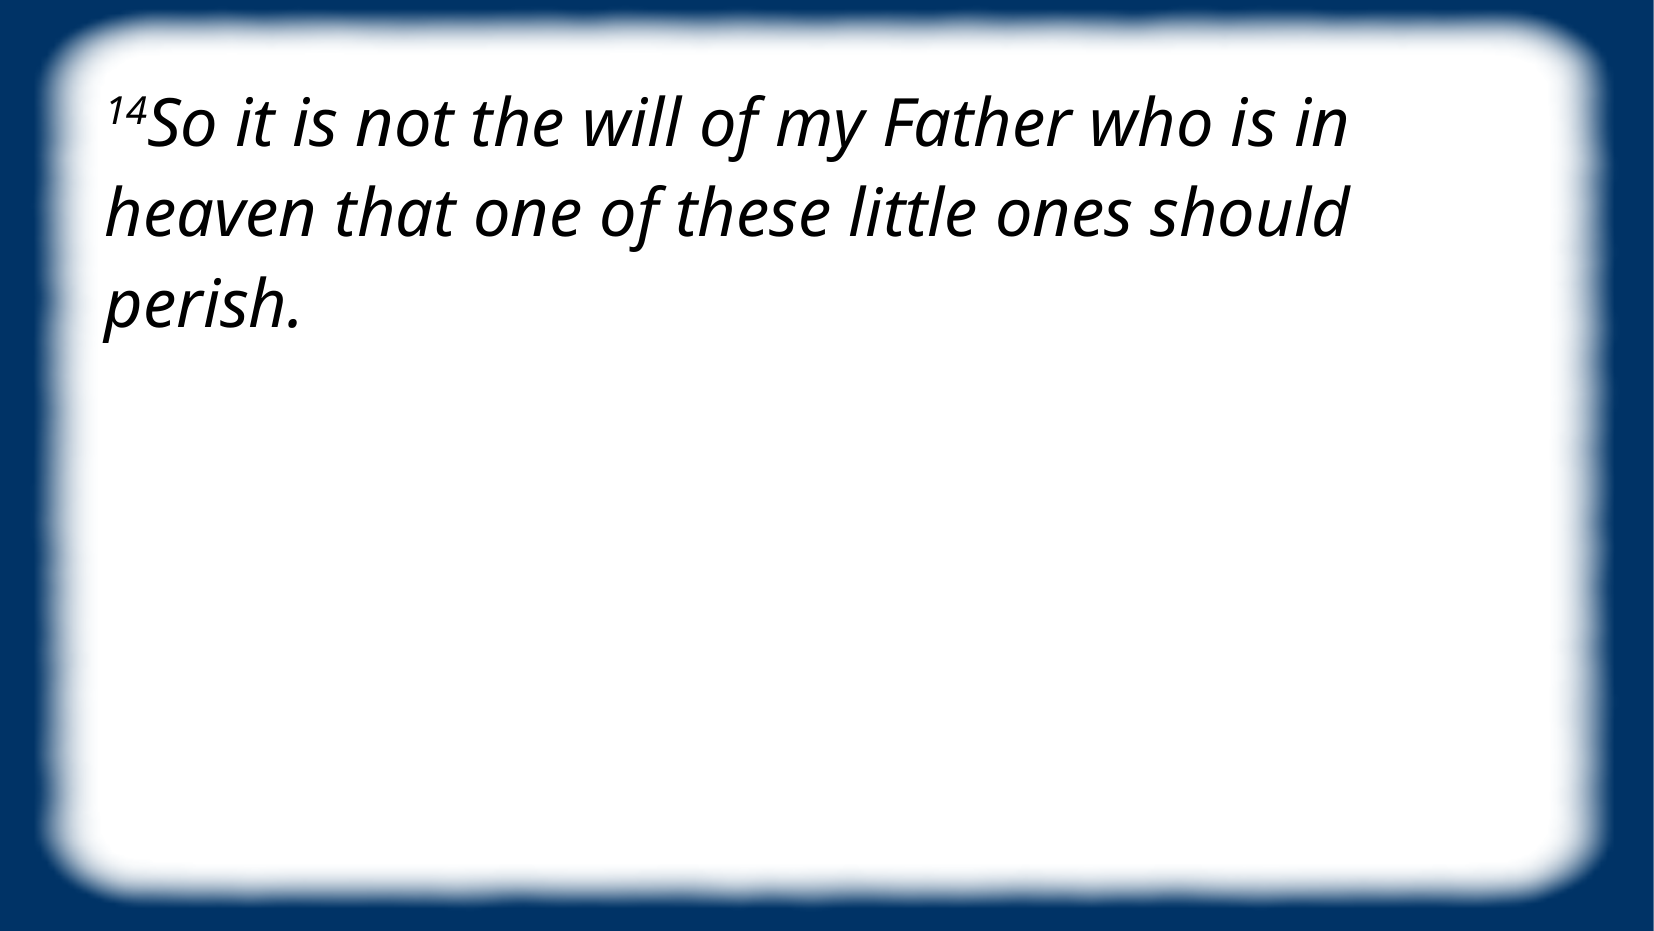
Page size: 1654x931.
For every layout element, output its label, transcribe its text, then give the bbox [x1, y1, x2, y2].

text_box 14So it is not the will of my Father who is in heaven that one of these little ones should perish. [90, 67, 1561, 349]
picture [0, 0, 1654, 931]
